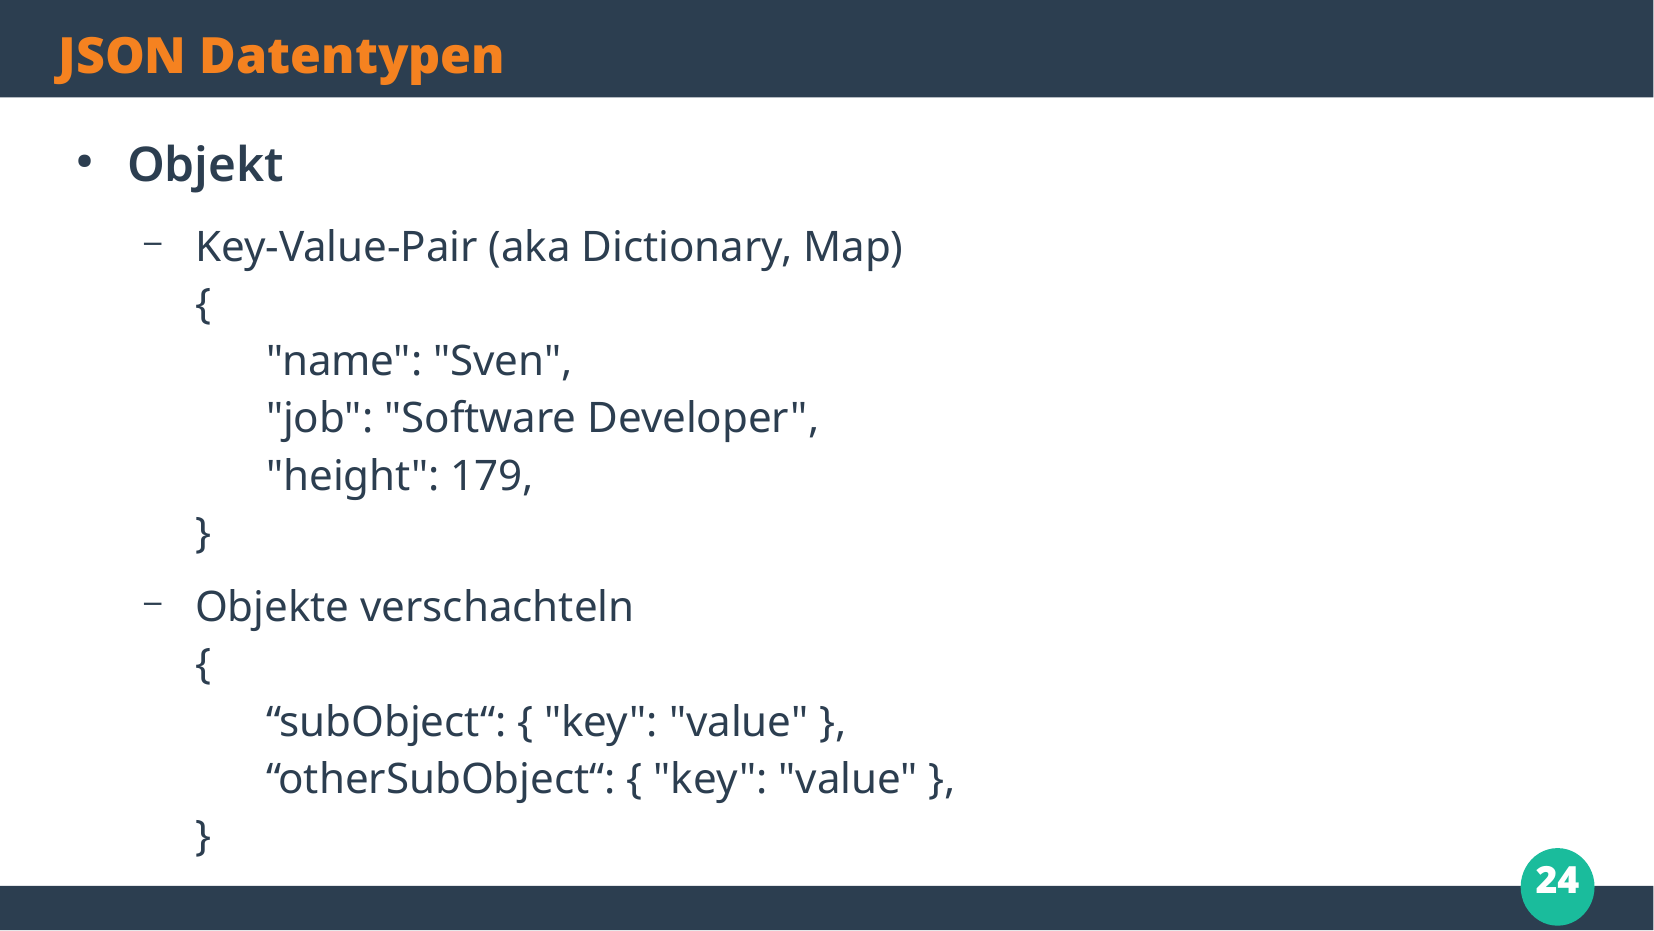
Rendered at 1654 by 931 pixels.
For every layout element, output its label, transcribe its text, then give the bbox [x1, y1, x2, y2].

list Objekt Key-Value-Pair (aka Dictionary, Map) { "name": "Sven", "job": "Software Developer", "height": 179, } Objekte verschachteln { “subObject“: { "key": "value" }, “otherSubObject“: { "key": "value" }, } [59, 129, 1595, 864]
title JSON Datentypen [59, 8, 1595, 89]
